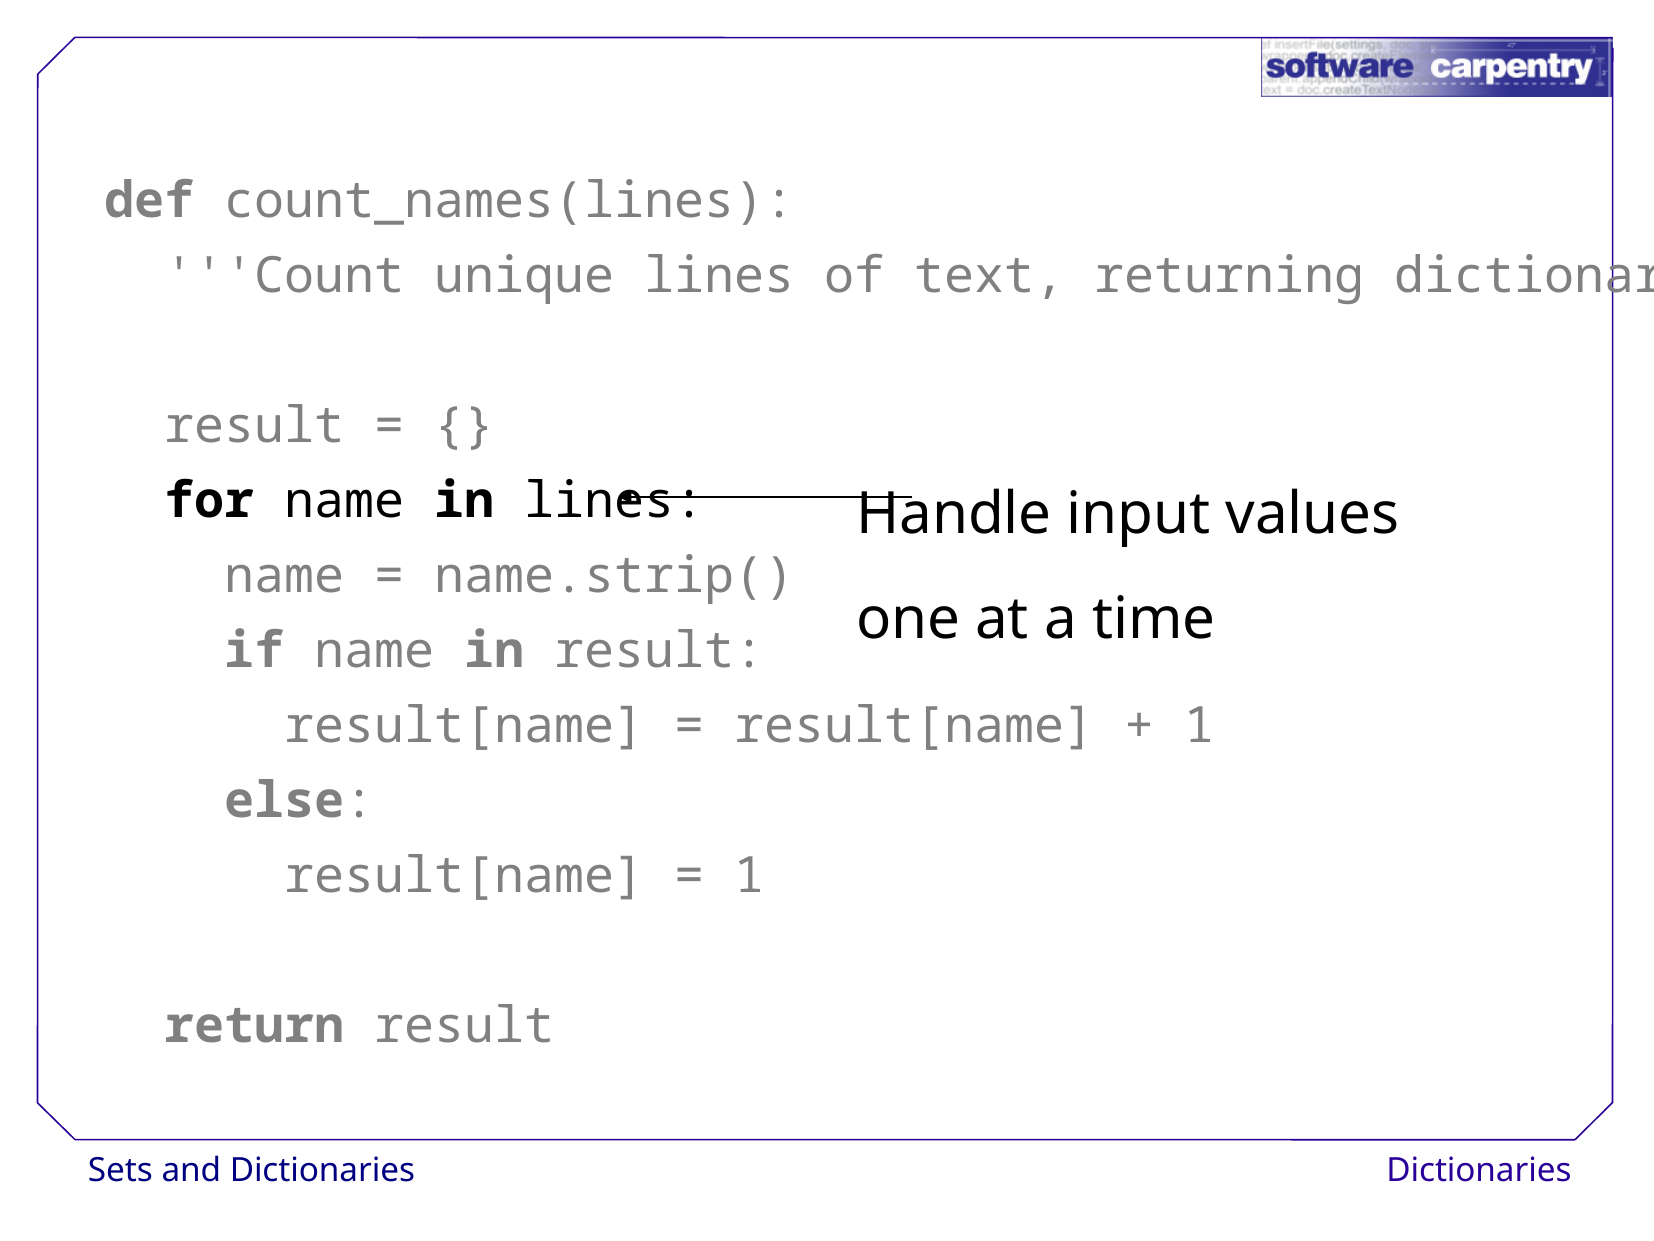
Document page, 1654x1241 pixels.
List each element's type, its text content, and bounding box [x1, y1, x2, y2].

picture [1261, 39, 1613, 97]
text_box def count_names(lines): '''Count unique lines of text, returning dictionary.''' result = {} for name in lines: name = name.strip() if name in result: result[name] = result[name] + 1 else: result[name] = 1 return result [89, 144, 1402, 1008]
text_box Handle input values one at a time [841, 432, 1565, 658]
